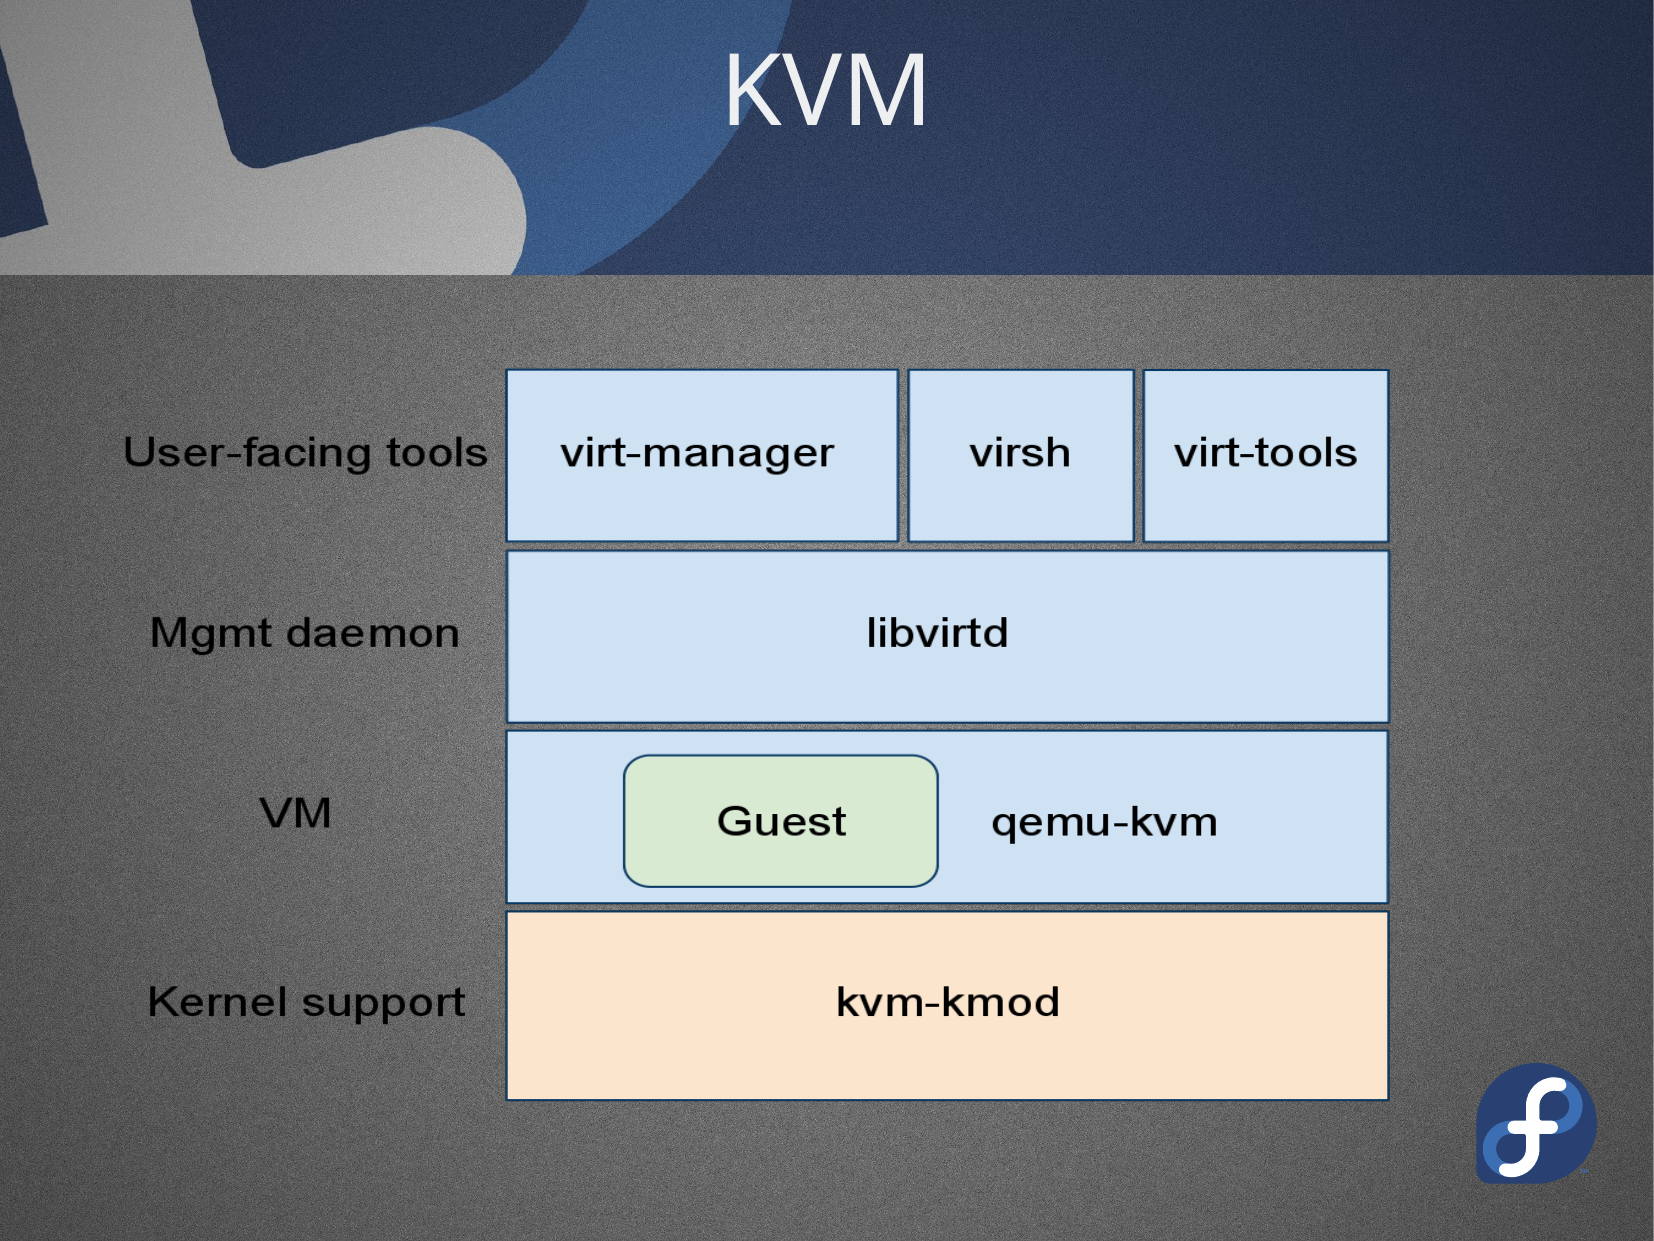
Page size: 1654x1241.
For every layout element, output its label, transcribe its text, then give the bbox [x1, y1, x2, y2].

text_box KVM [88, 29, 1565, 237]
picture [0, 0, 1654, 1241]
